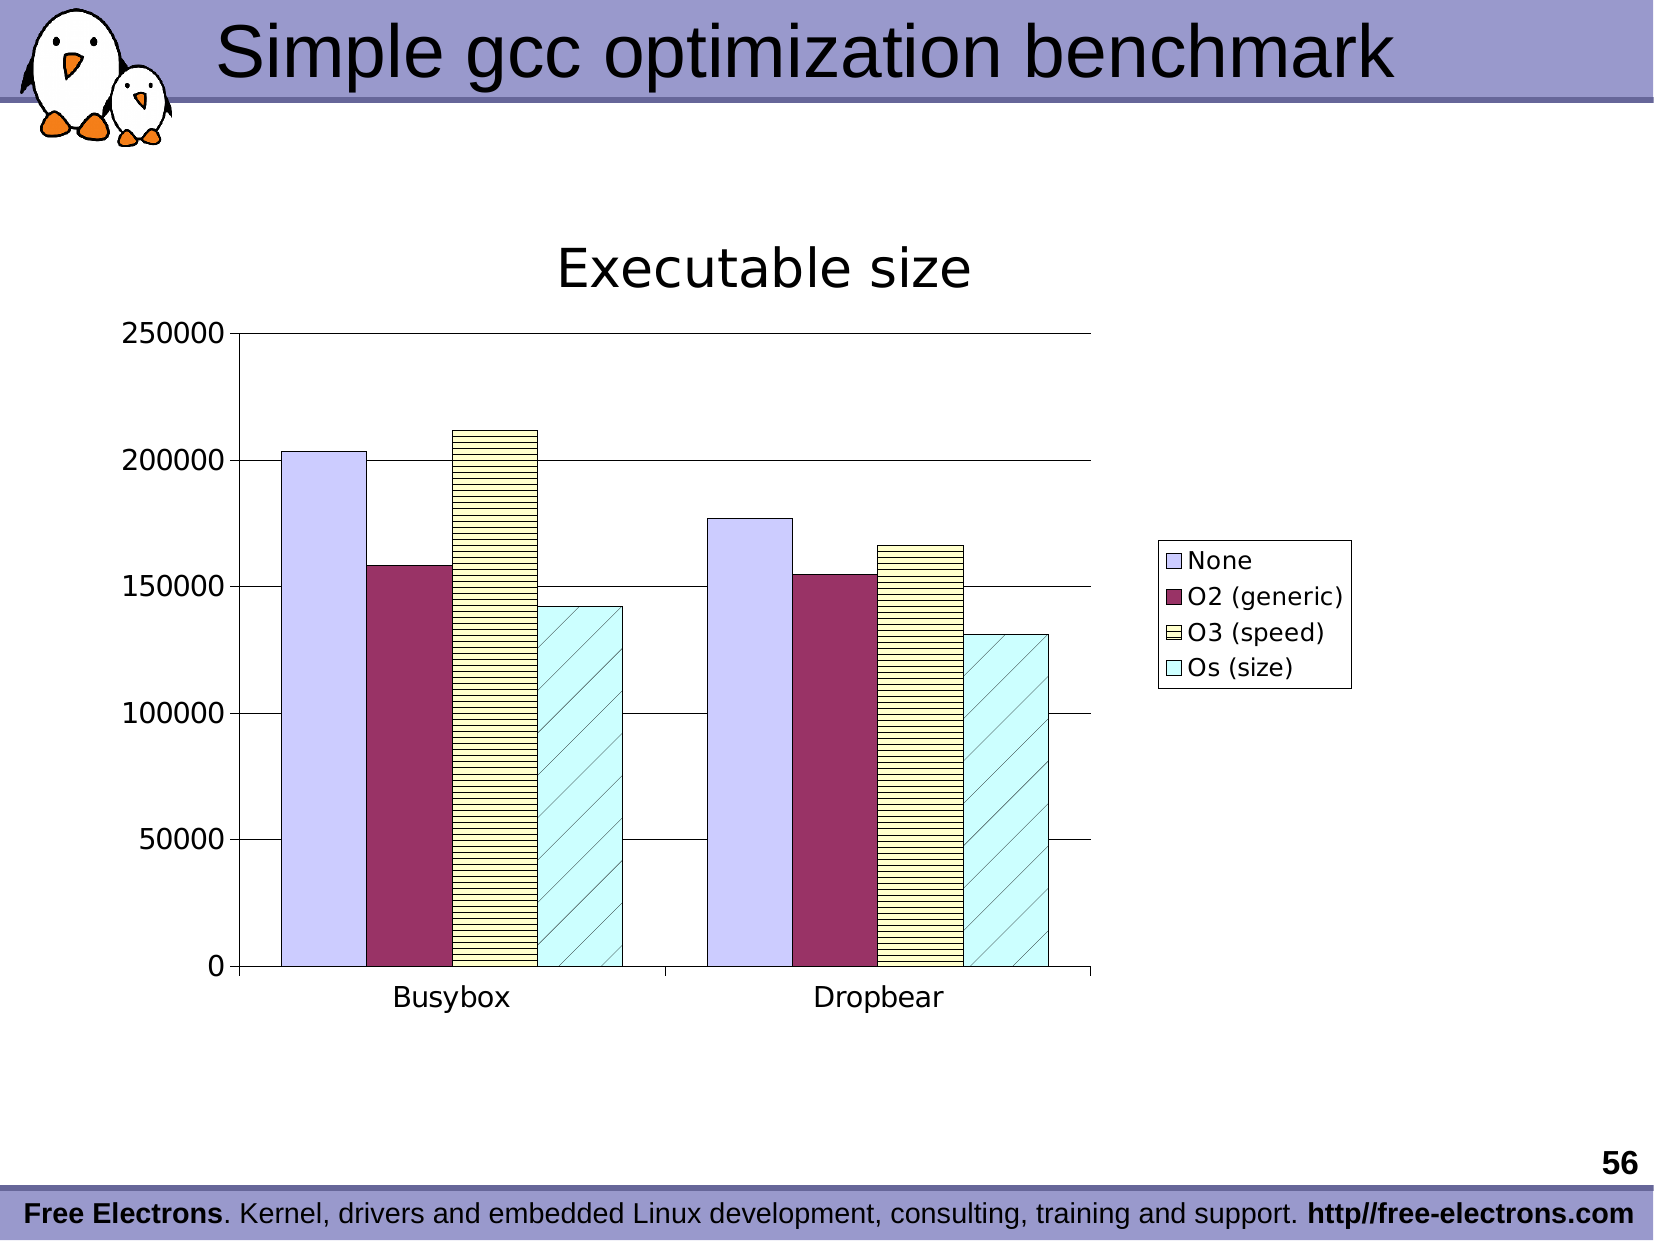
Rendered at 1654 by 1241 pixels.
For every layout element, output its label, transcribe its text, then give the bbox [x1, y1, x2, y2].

picture [20, 8, 172, 147]
title Simple gcc optimization benchmark [60, 0, 1551, 103]
chart [94, 205, 1421, 1031]
